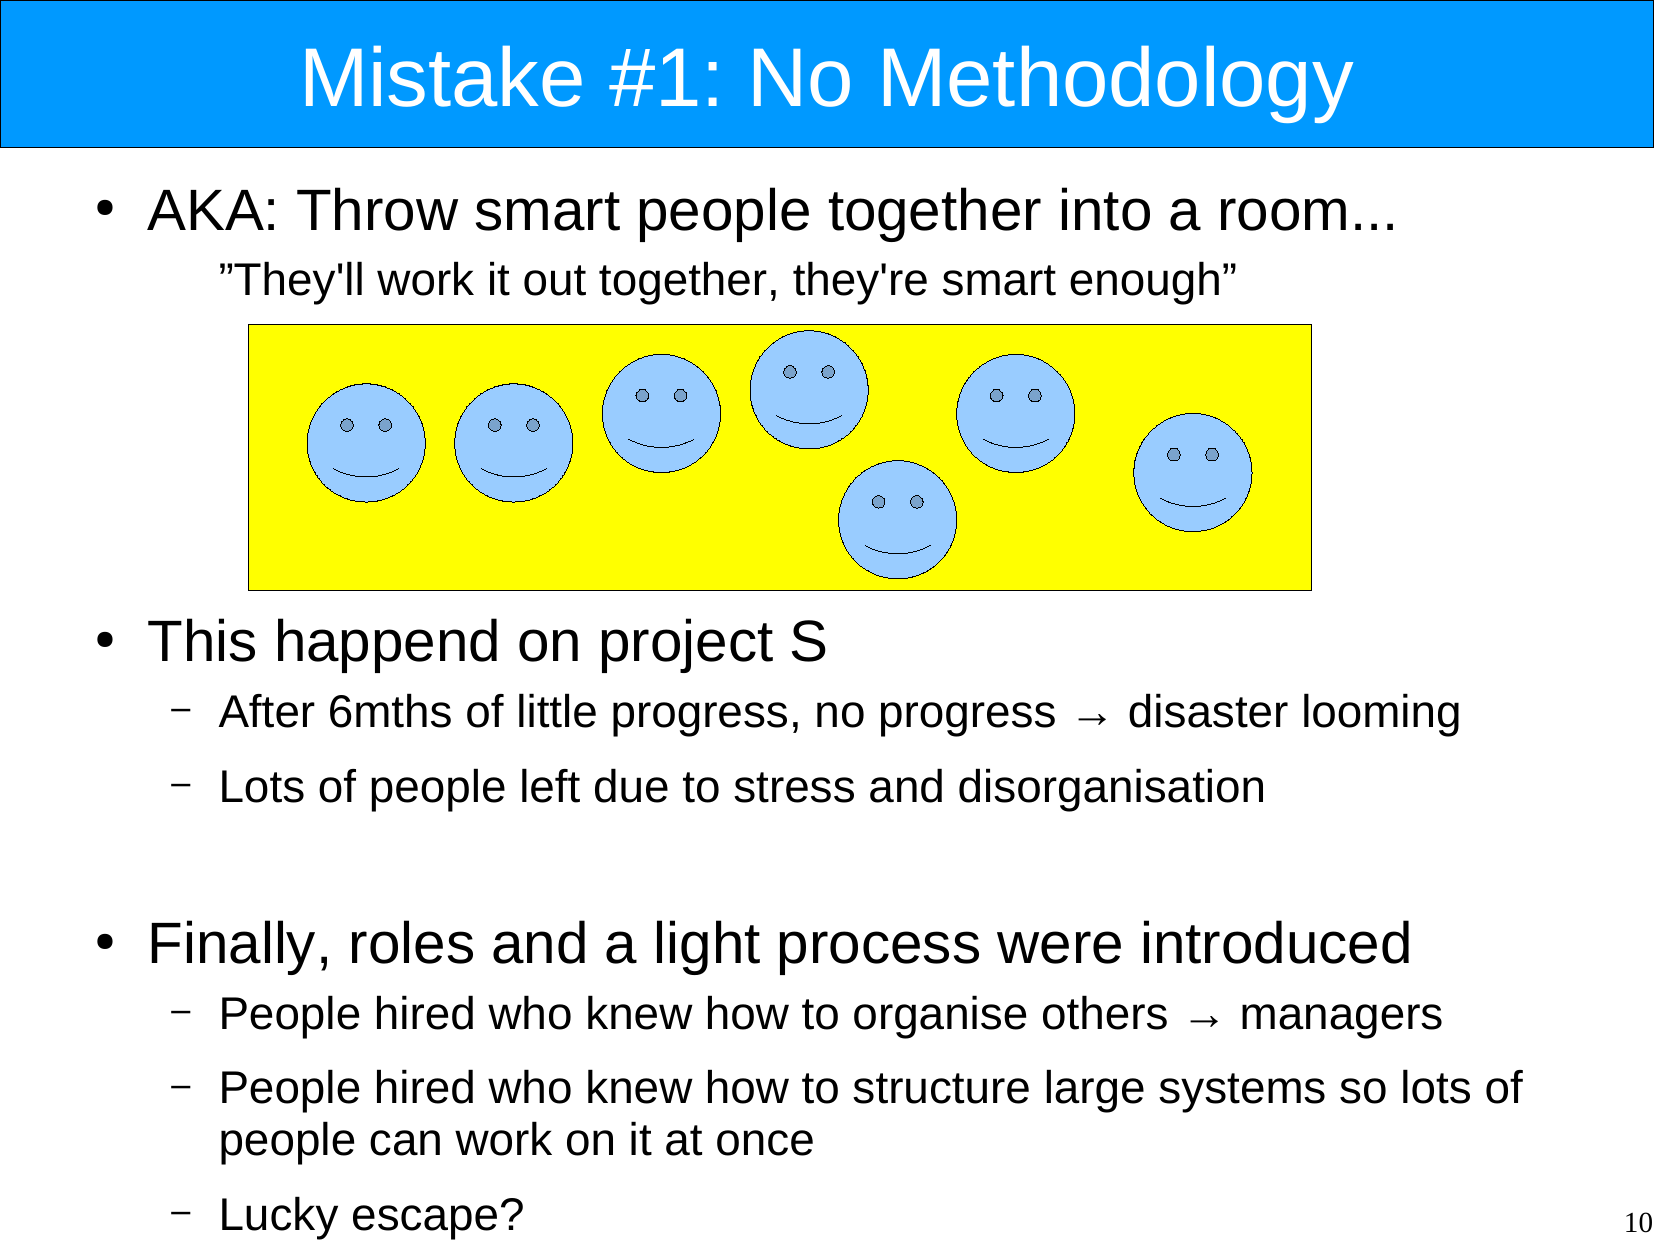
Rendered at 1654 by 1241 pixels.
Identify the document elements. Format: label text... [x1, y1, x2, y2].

title Mistake #1: No Methodology [82, 21, 1571, 135]
list AKA: Throw smart people together into a room... ”They'll work it out together, they're smart enough” This happend on project S After 6mths of little progress, no progress → disaster looming Lots of people left due to stress and disorganisation Finally, roles and a light process were introduced People hired who knew how to organise others → managers People hired who knew how to structure large systems so lots of people can work on it at once Lucky escape? [76, 177, 1565, 1240]
text_box [1133, 413, 1253, 532]
text_box [750, 330, 869, 449]
text_box [307, 383, 426, 503]
text_box [838, 460, 957, 579]
text_box [602, 354, 721, 473]
text_box [956, 354, 1075, 473]
text_box [454, 383, 573, 503]
